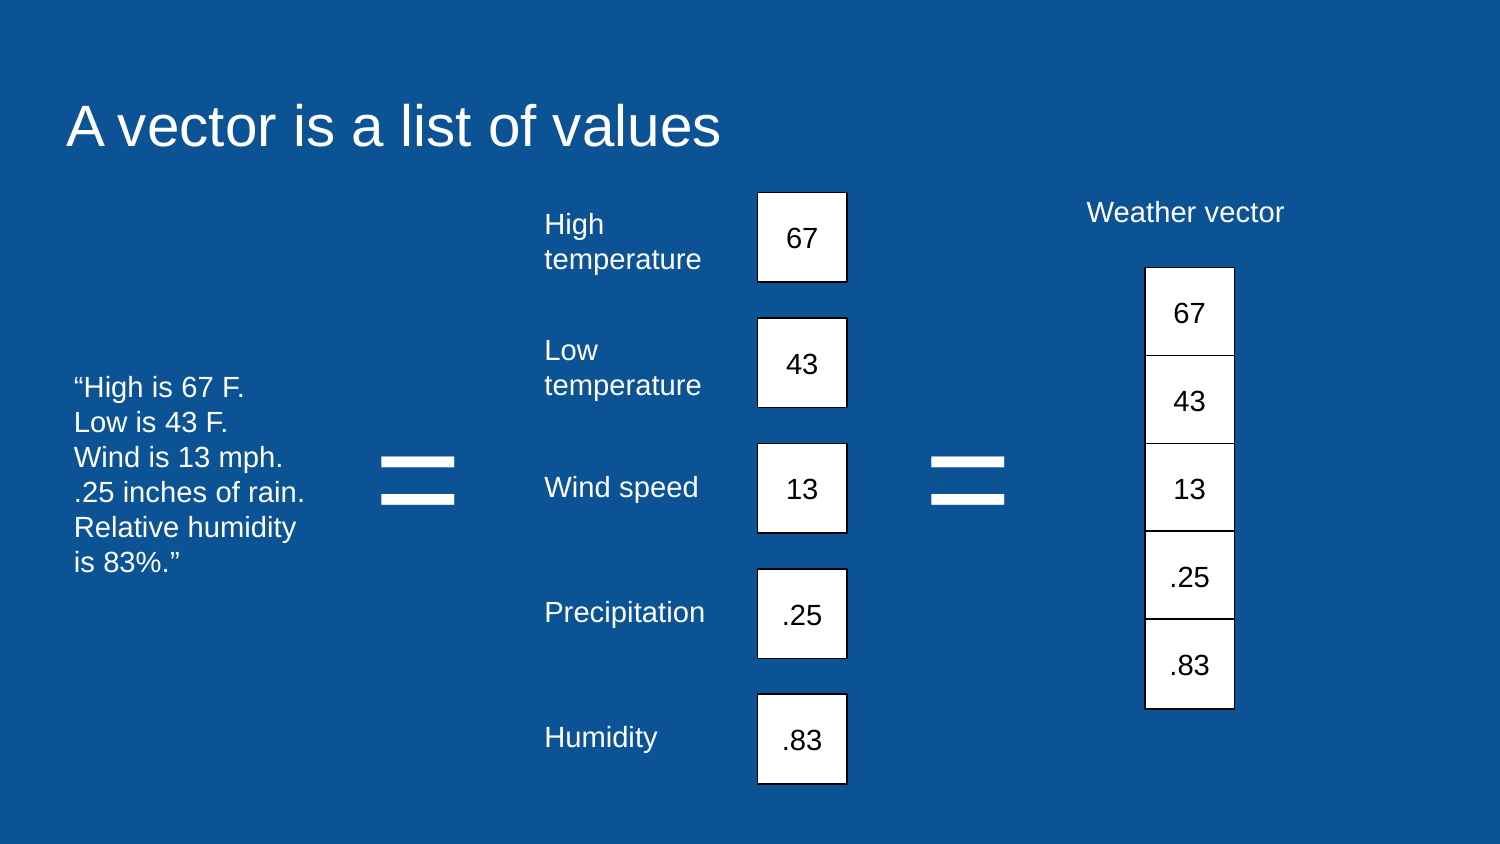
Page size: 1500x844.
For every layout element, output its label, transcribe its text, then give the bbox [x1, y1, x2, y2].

text_box = [909, 365, 1083, 606]
text_box Wind speed [533, 453, 758, 516]
text_box 67 [1144, 267, 1235, 355]
text_box “High is 67 F. Low is 43 F. Wind is 13 mph. .25 inches of rain. Relative humidity is 83%.” [59, 353, 328, 416]
text_box = [359, 365, 533, 606]
text_box High temperature [529, 190, 758, 254]
text_box 67 [757, 192, 847, 283]
text_box Weather vector [1071, 178, 1385, 257]
text_box Humidity [529, 703, 758, 766]
title A vector is a list of values [51, 72, 1449, 167]
text_box .25 [1144, 531, 1235, 619]
text_box 13 [757, 443, 847, 533]
text_box .25 [757, 568, 847, 659]
text_box 43 [757, 317, 847, 408]
text_box 13 [1144, 443, 1235, 531]
text_box Precipitation [529, 578, 758, 641]
text_box 43 [1144, 355, 1235, 443]
text_box .83 [757, 694, 847, 784]
text_box .83 [1144, 619, 1235, 709]
text_box Low temperature [529, 315, 758, 379]
